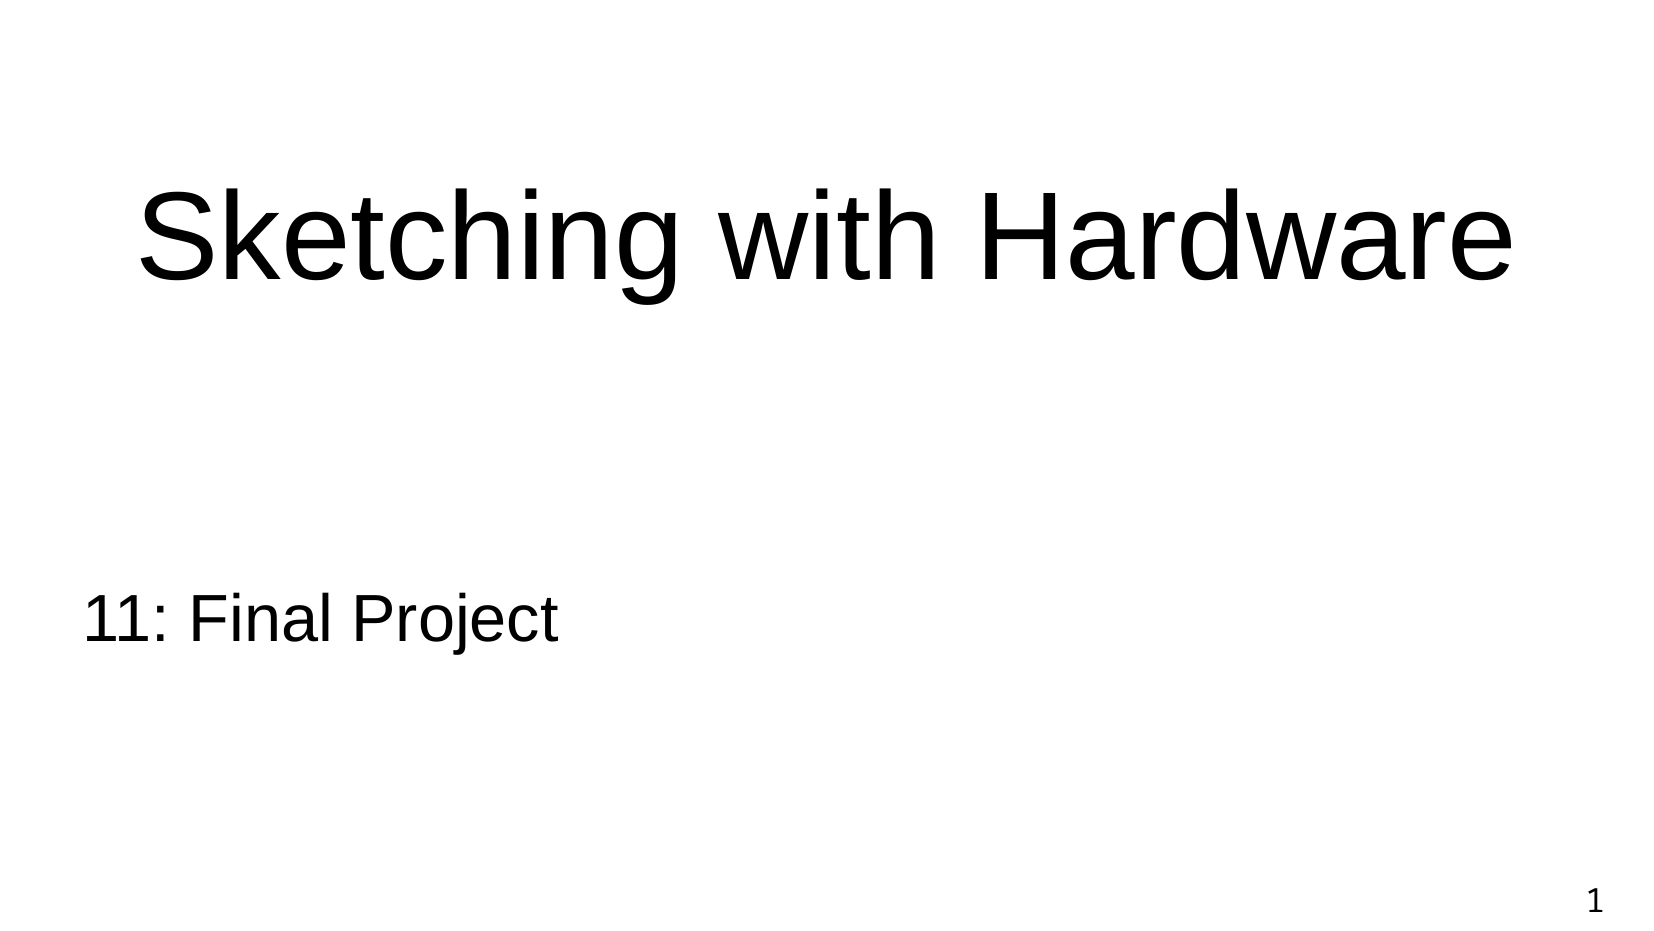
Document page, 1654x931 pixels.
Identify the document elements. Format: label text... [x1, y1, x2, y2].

subtitle 11: Final Project [82, 480, 1571, 758]
title Sketching with Hardware [82, 37, 1571, 436]
